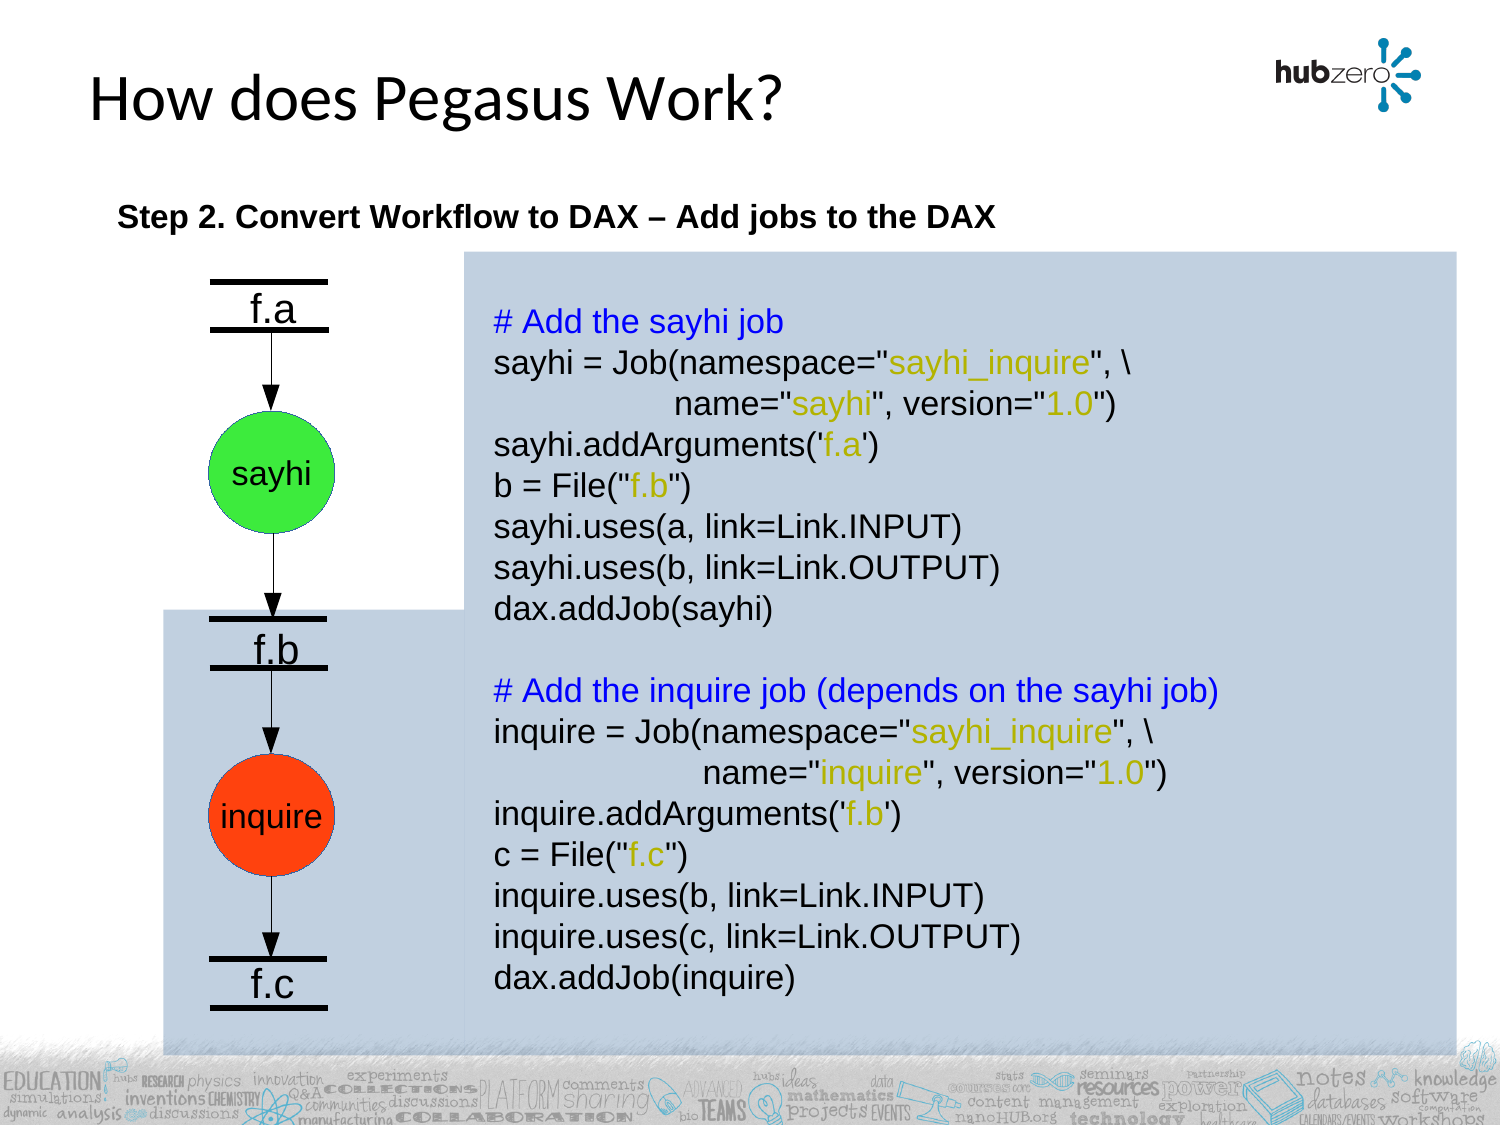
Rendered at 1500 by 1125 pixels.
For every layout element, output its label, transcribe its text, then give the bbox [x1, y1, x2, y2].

text_box f.c [235, 1011, 322, 1015]
text_box f.c [273, 949, 322, 956]
text_box f.a [235, 333, 271, 339]
text_box Step 2. Convert Workflow to DAX – Add jobs to the DAX [102, 187, 1030, 251]
text_box f.a [272, 333, 312, 339]
text_box # Add the sayhi job sayhi = Job(namespace="sayhi_inquire", \ name="sayhi", version="1.0") sayhi.addArguments('f.a') b = File("f.b") sayhi.uses(a, link=Link.INPUT) sayhi.uses(b, link=Link.OUTPUT) dax.addJob(sayhi) # Add the inquire job (depends on the sayhi job) inquire = Job(namespace="sayhi_inquire", \ name="inquire", version="1.0") inquire.addArguments('f.b') c = File("f.c") inquire.uses(b, link=Link.INPUT) inquire.uses(c, link=Link.OUTPUT) dax.addJob(inquire) [478, 291, 1233, 1045]
picture [0, 1034, 1500, 1125]
text_box f.b [238, 622, 315, 665]
text_box f.a [235, 285, 312, 327]
text_box f.c [235, 949, 269, 956]
text_box inquire [208, 753, 335, 877]
title How does Pegasus Work? [75, 44, 1425, 144]
text_box f.b [238, 671, 271, 680]
text_box f.b [272, 671, 315, 680]
picture [1272, 35, 1424, 44]
text_box [163, 251, 1457, 1056]
text_box sayhi [208, 411, 335, 534]
text_box f.a [235, 274, 312, 279]
text_box f.c [235, 962, 322, 1005]
